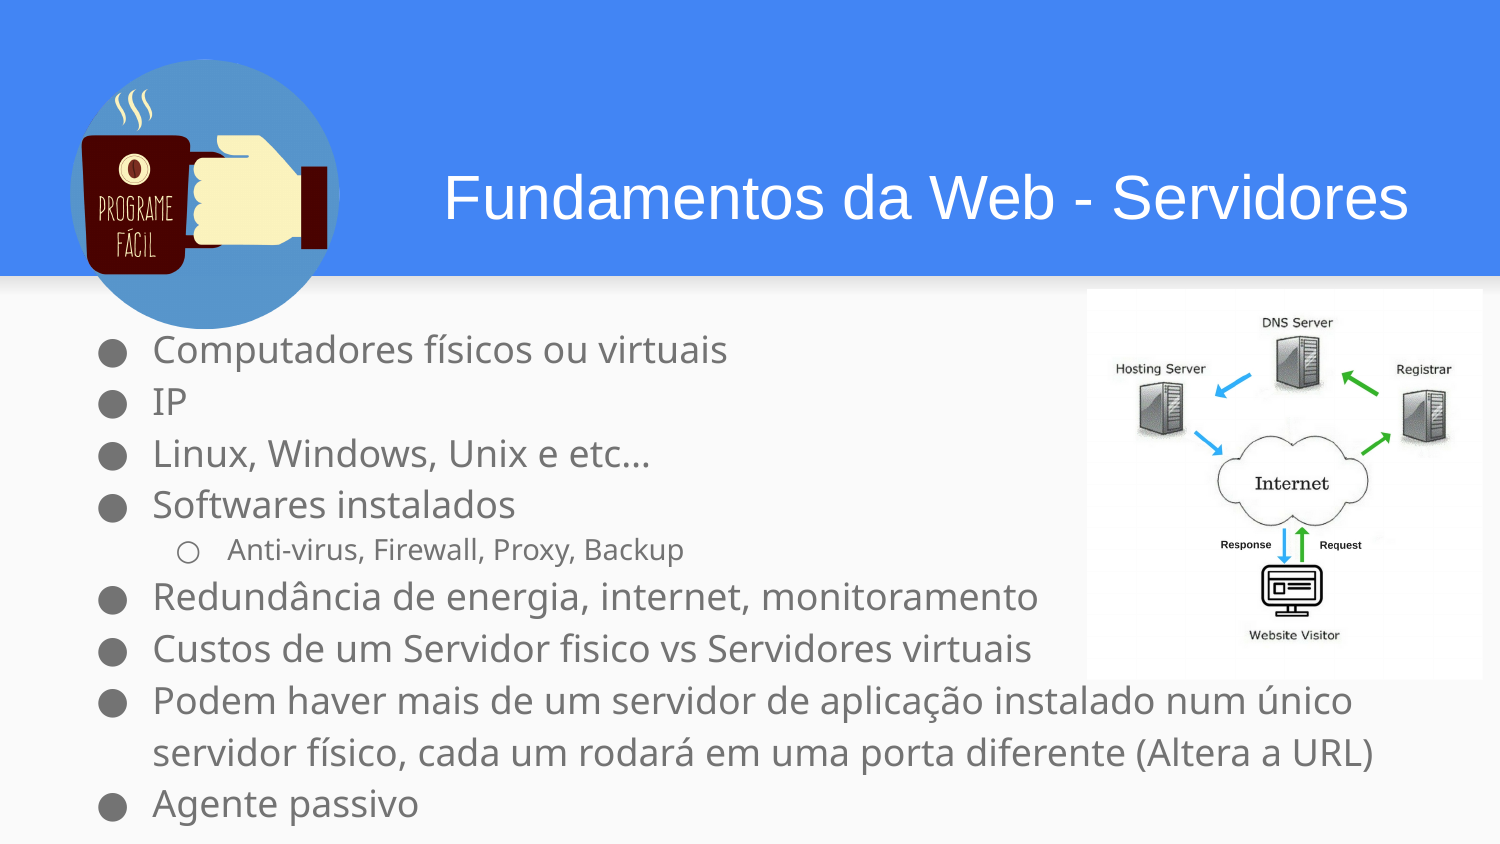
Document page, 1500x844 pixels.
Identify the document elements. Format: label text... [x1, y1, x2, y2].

list Computadores físicos ou virtuais IP Linux, Windows, Unix e etc… Softwares instalados Anti-virus, Firewall, Proxy, Backup Redundância de energia, internet, monitoramento Custos de um Servidor fisico vs Servidores virtuais Podem haver mais de um servidor de aplicação instalado num único servidor físico, cada um rodará em uma porta diferente (Altera a URL) Agente passivo [62, 304, 1462, 782]
picture [24, 57, 385, 330]
picture [1087, 289, 1483, 680]
title Fundamentos da Web - Servidores [385, 121, 1427, 248]
